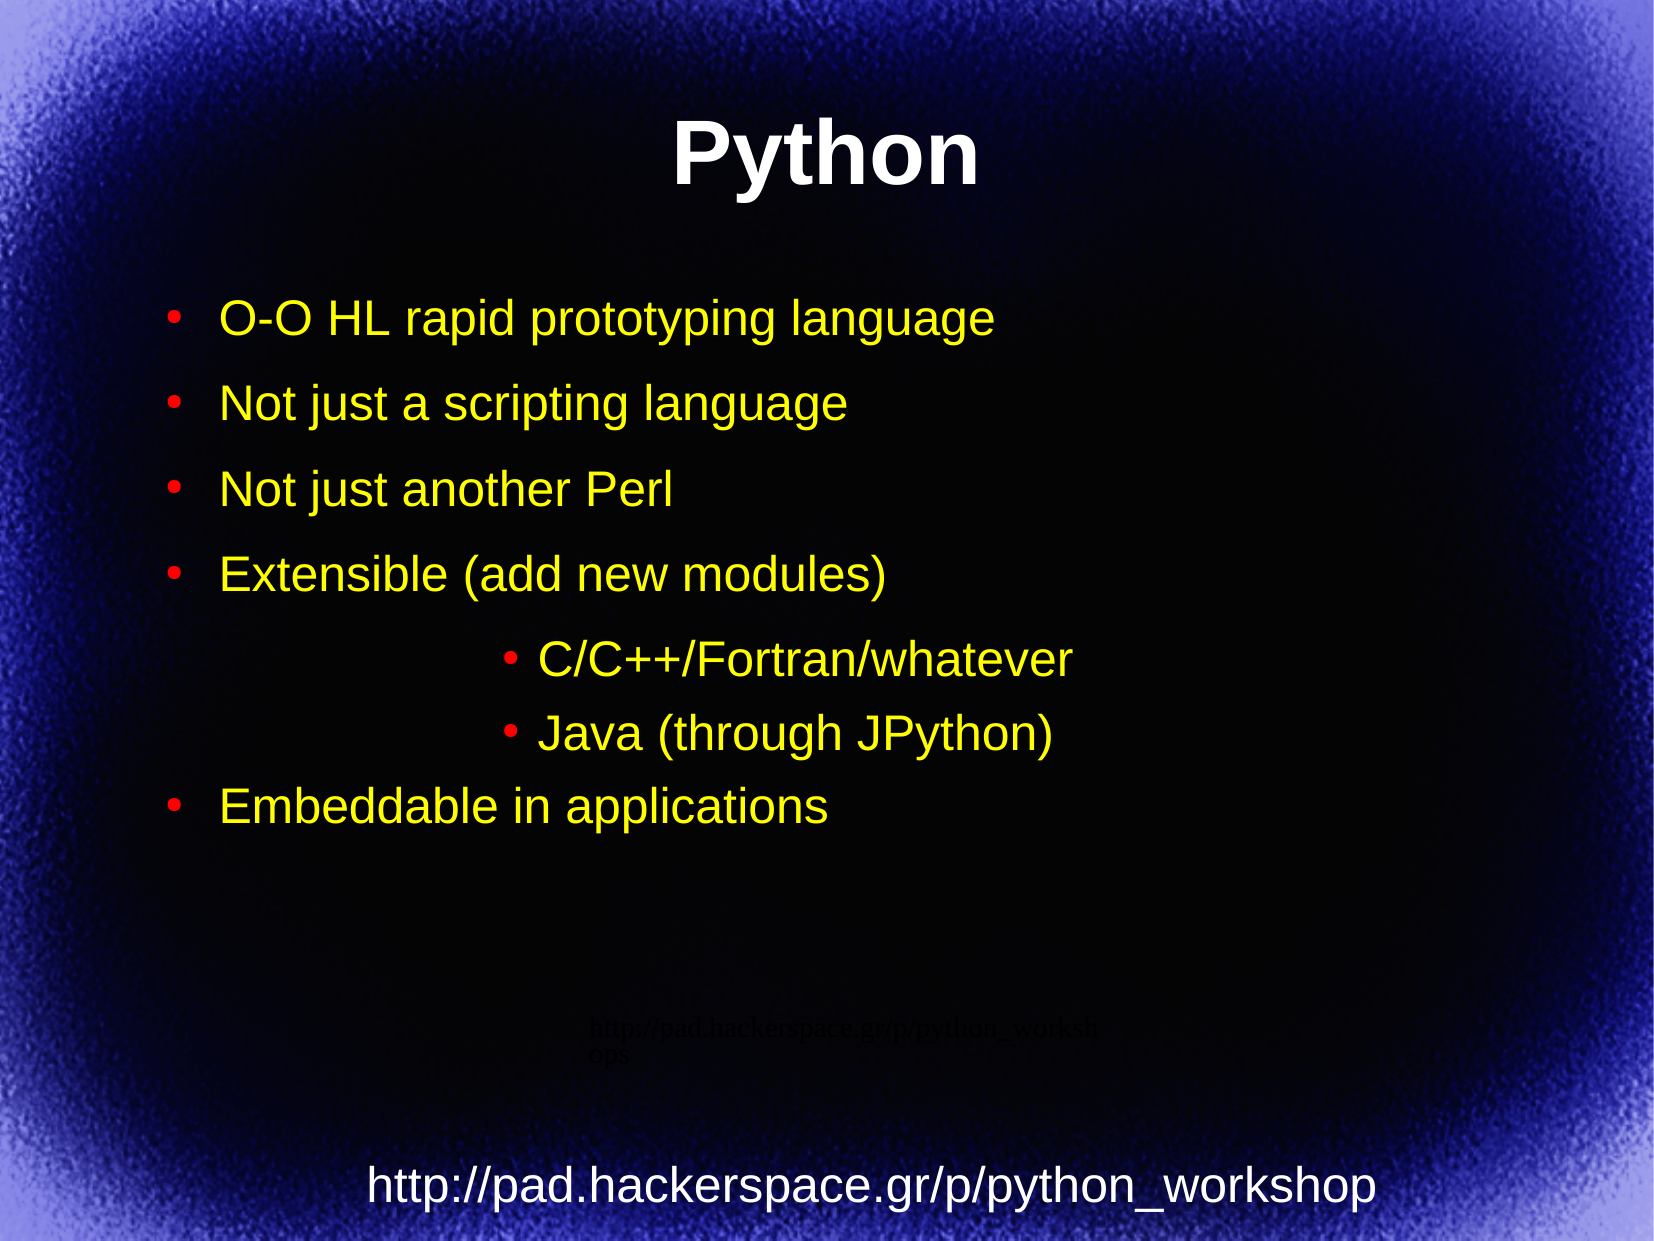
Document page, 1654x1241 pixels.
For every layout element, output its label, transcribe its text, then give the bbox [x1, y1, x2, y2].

title Python [147, 49, 1506, 257]
list O-O HL rapid prototyping language Not just a scripting language Not just another Perl Extensible (add new modules) C/C++/Fortran/whatever Java (through JPython) Embeddable in applications [147, 290, 1506, 1178]
text_box http://pad.hackerspace.gr/p/python_workshop [366, 1157, 1379, 1214]
picture [0, 0, 1654, 1241]
